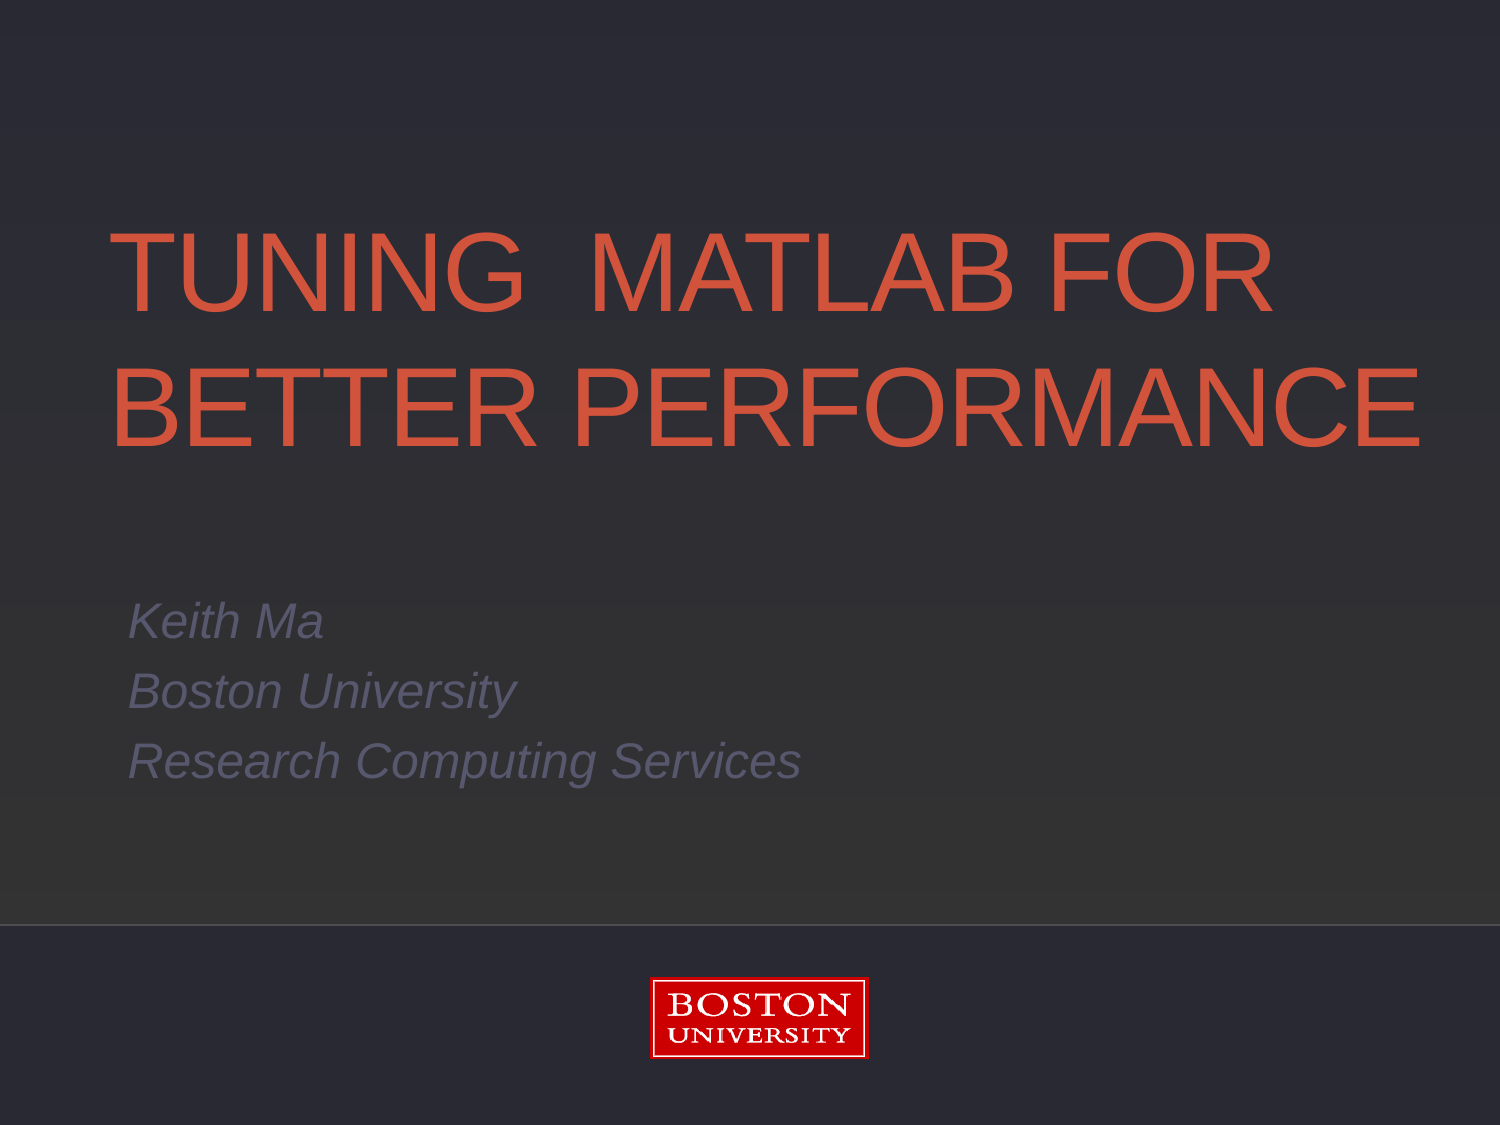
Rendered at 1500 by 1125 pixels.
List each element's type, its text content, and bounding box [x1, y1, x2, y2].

title Tuning MATLAB for better performance [93, 160, 1465, 477]
subtitle Keith Ma Boston University Research Computing Services [112, 581, 1163, 869]
picture [650, 977, 869, 1059]
